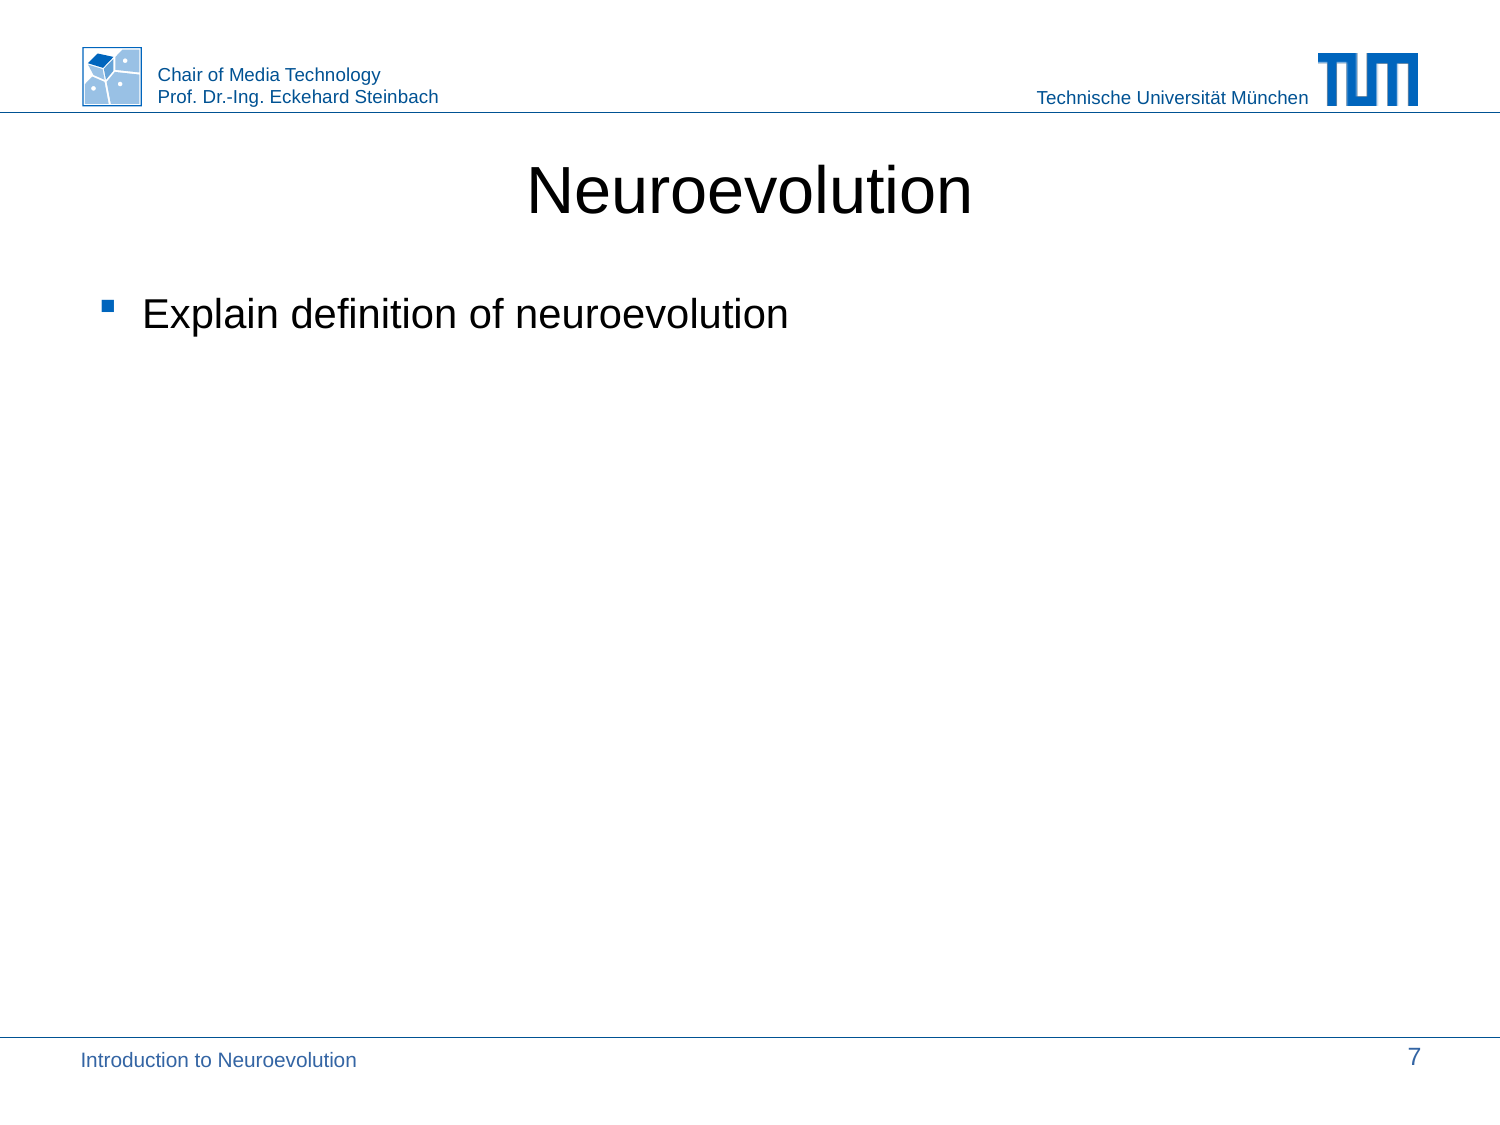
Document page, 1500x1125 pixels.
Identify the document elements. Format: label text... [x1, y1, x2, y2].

text_box Introduction to Neuroevolution [65, 1041, 406, 1081]
picture [1318, 53, 1418, 106]
text_box <number> [1392, 1035, 1471, 1090]
list Explain definition of neuroevolution [83, 279, 1417, 1013]
title Neuroevolution [83, 139, 1417, 239]
